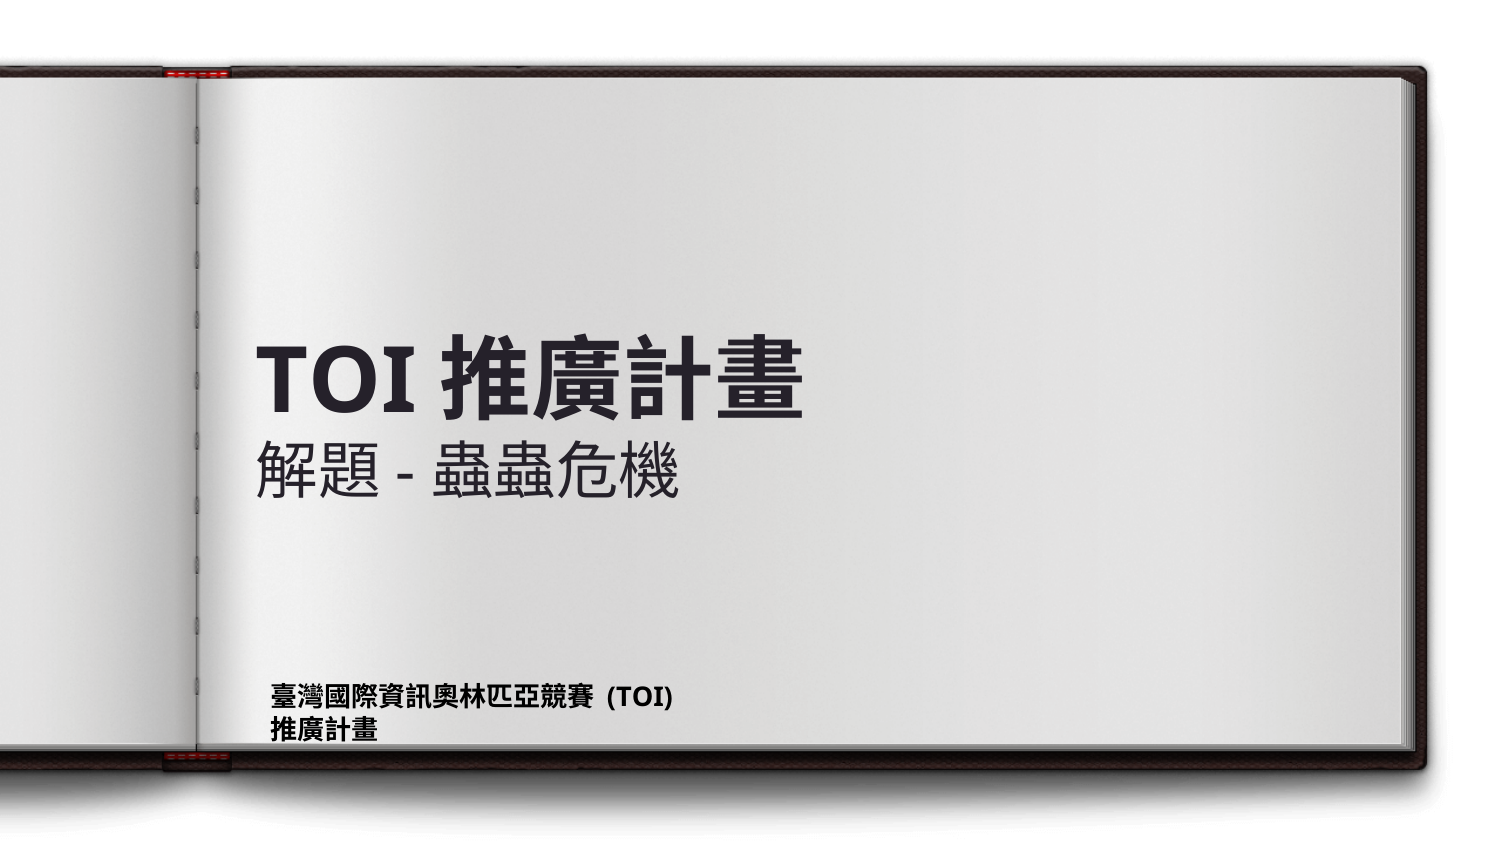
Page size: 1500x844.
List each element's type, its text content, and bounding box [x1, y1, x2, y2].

text_box TOI推廣計畫 解題-蟲蟲危機 [240, 262, 894, 565]
